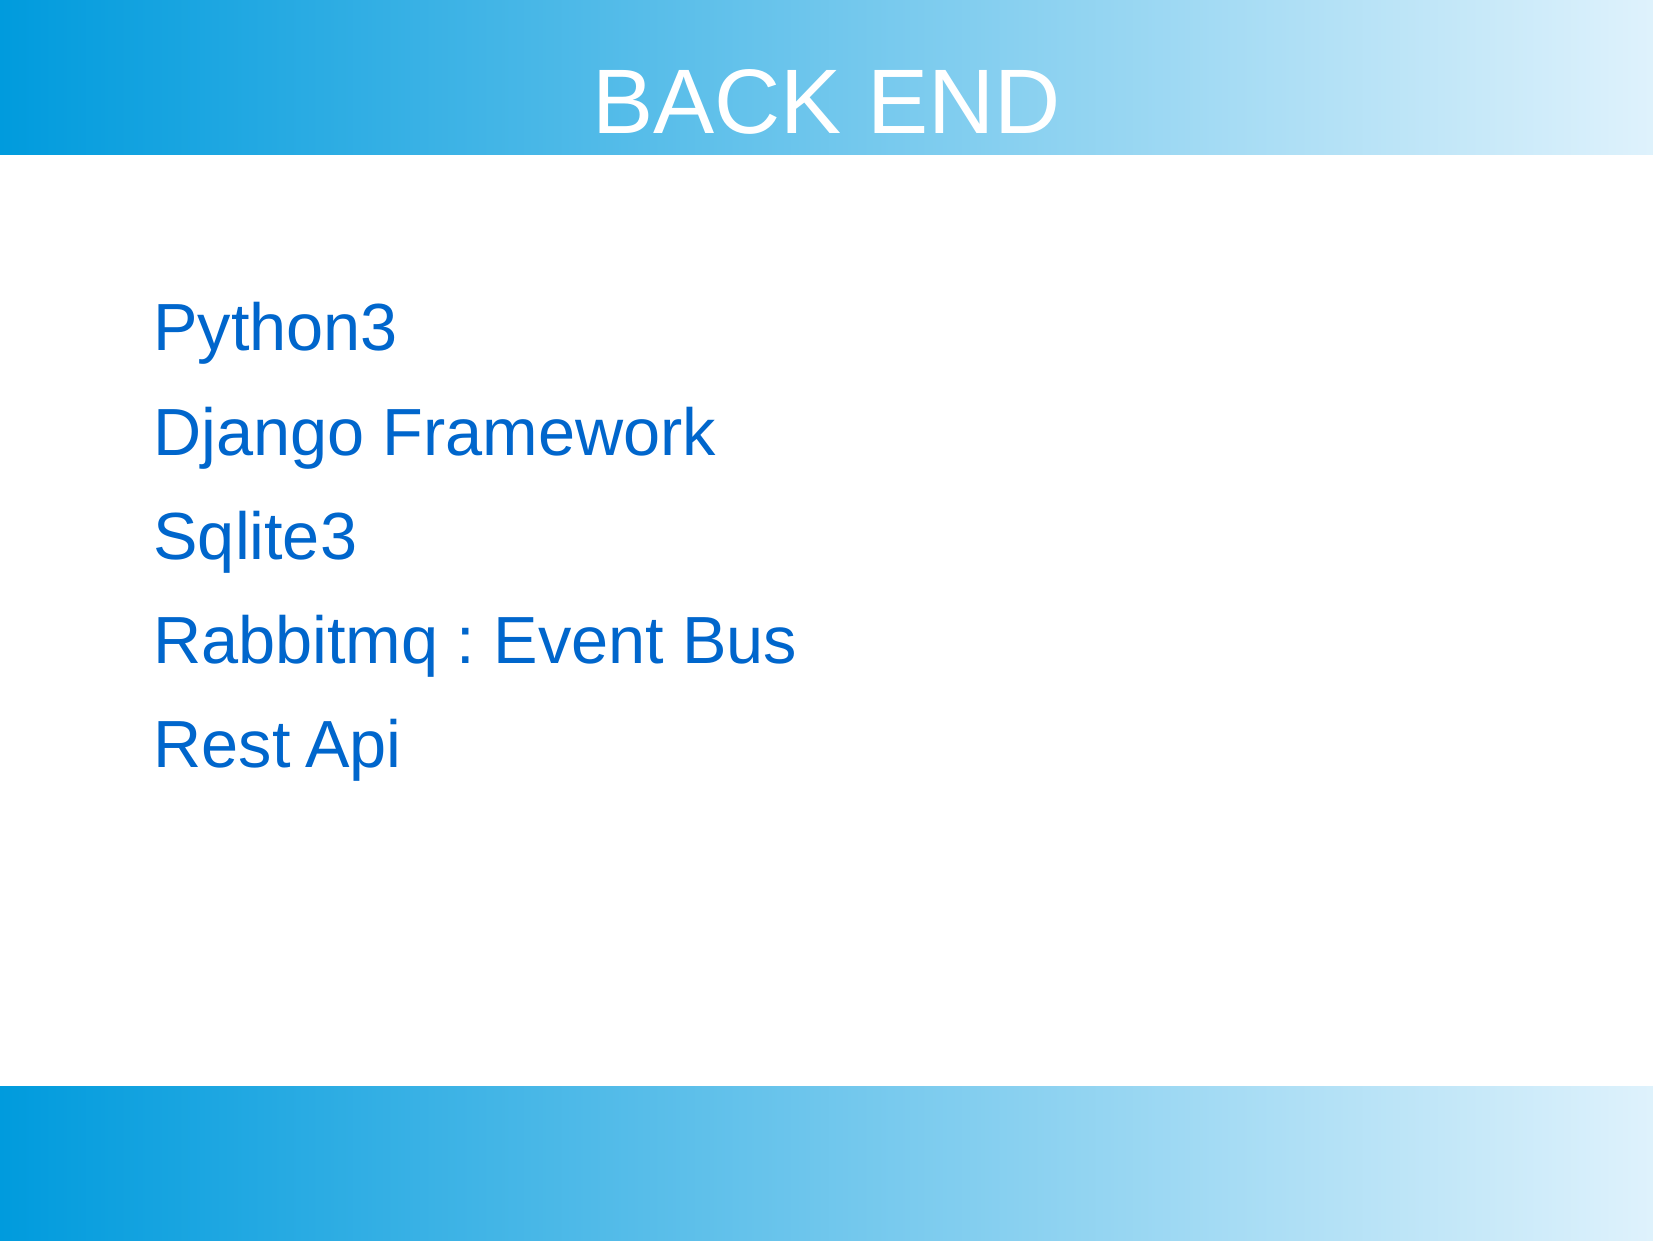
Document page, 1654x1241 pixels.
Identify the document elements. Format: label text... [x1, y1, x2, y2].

list Python3 Django Framework Sqlite3 Rabbitmq : Event Bus Rest Api [82, 290, 1571, 1010]
title BACK END [82, 49, 1571, 155]
